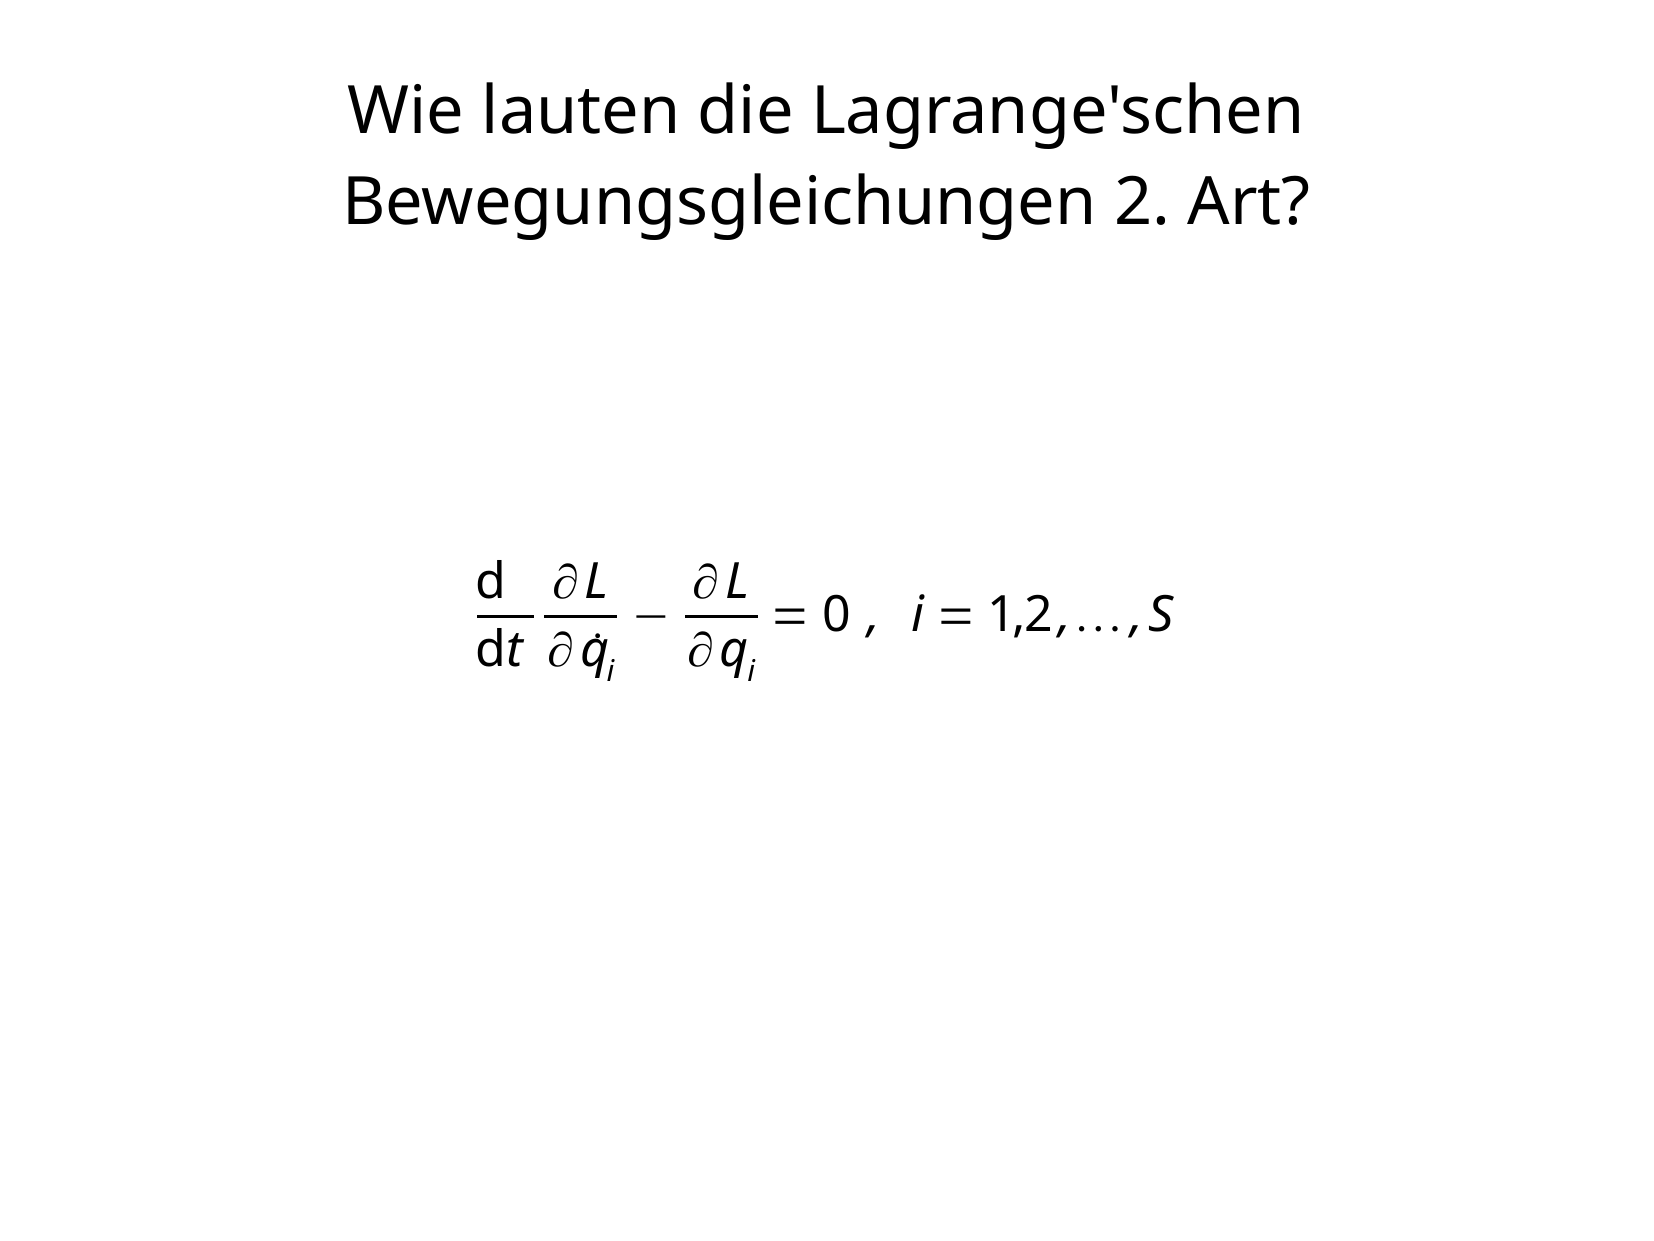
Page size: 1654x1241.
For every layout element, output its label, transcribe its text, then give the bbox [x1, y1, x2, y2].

chart [469, 551, 1185, 689]
title Wie lauten die Lagrange'schen Bewegungsgleichungen 2. Art? [82, 49, 1571, 257]
